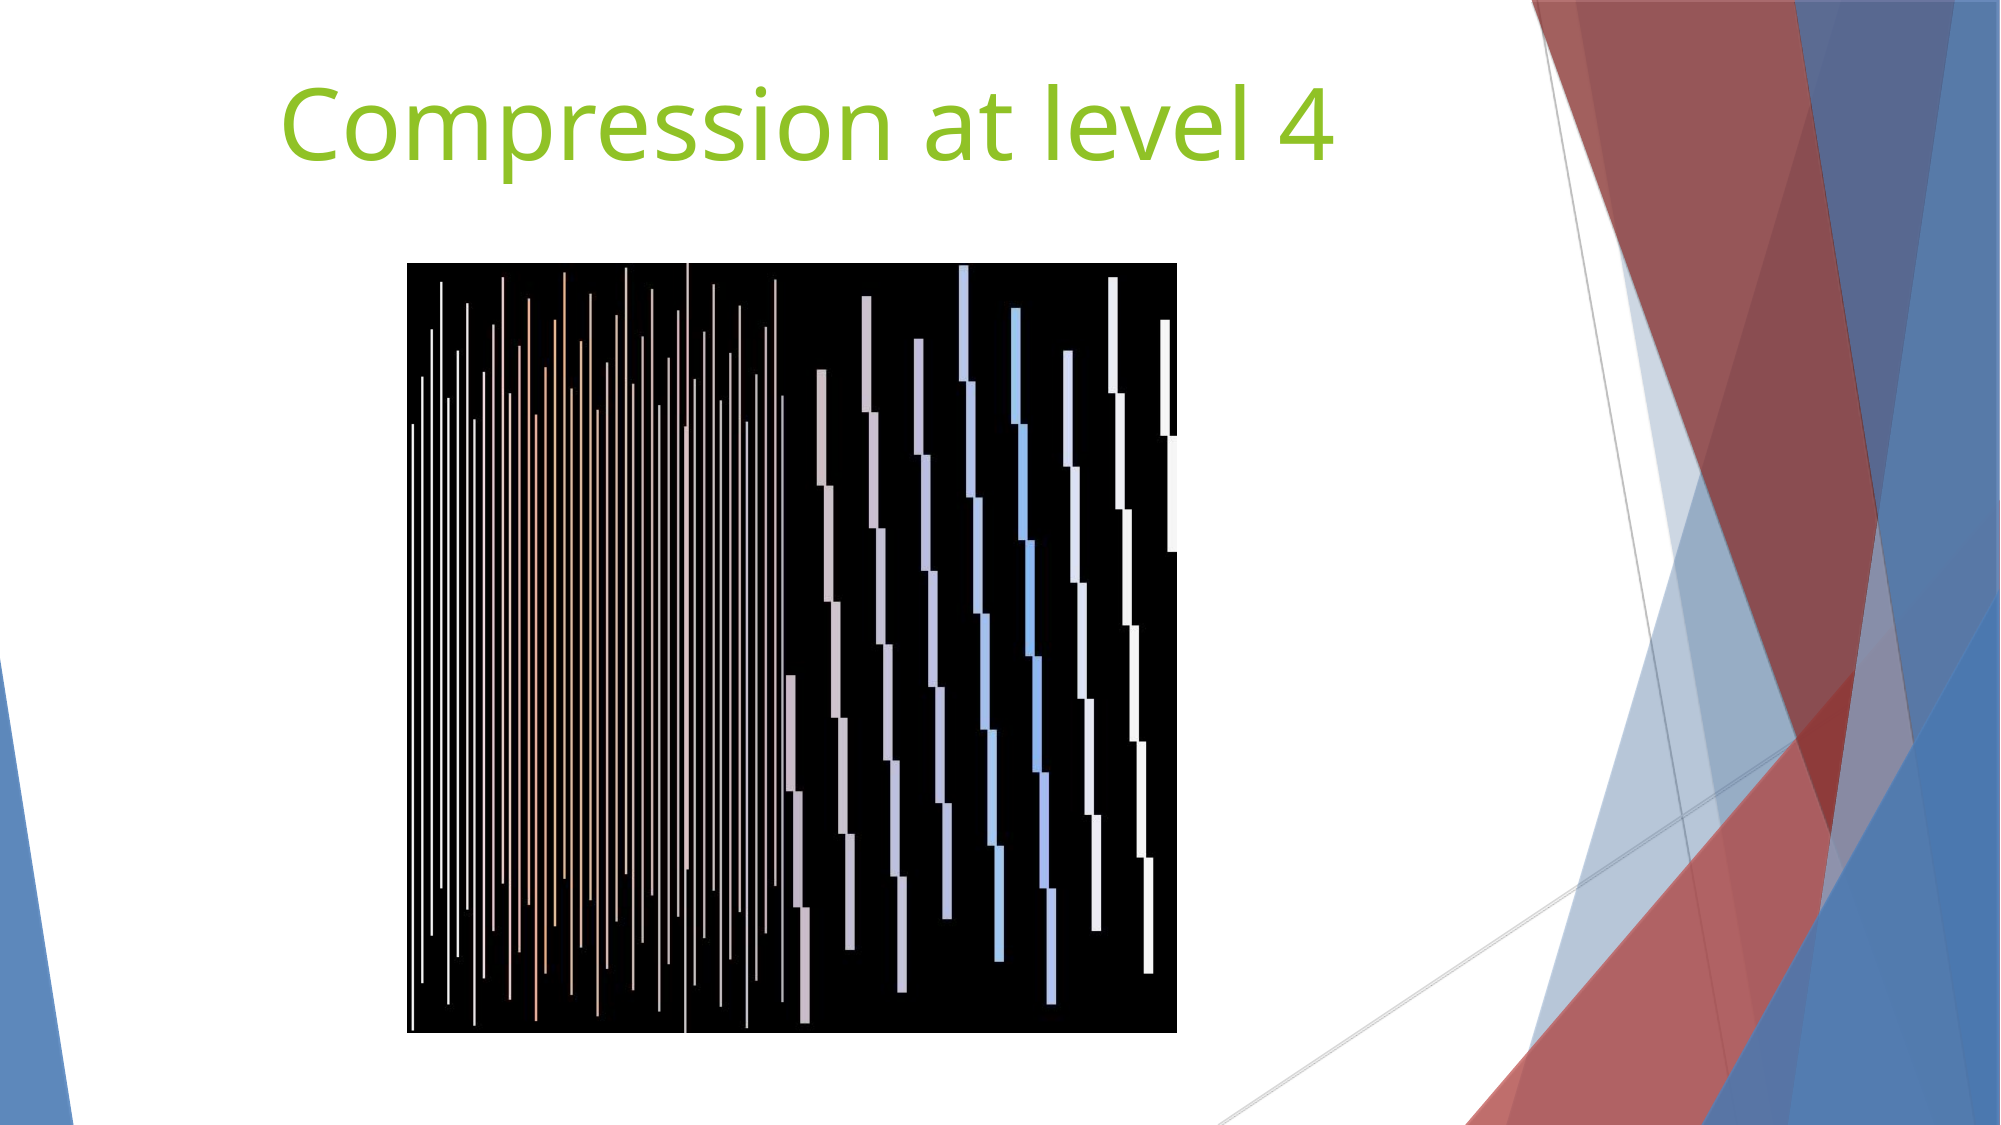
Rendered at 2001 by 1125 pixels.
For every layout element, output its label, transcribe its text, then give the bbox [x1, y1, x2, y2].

picture [407, 263, 1177, 1033]
text_box Compression at level 4 [263, 53, 1482, 270]
